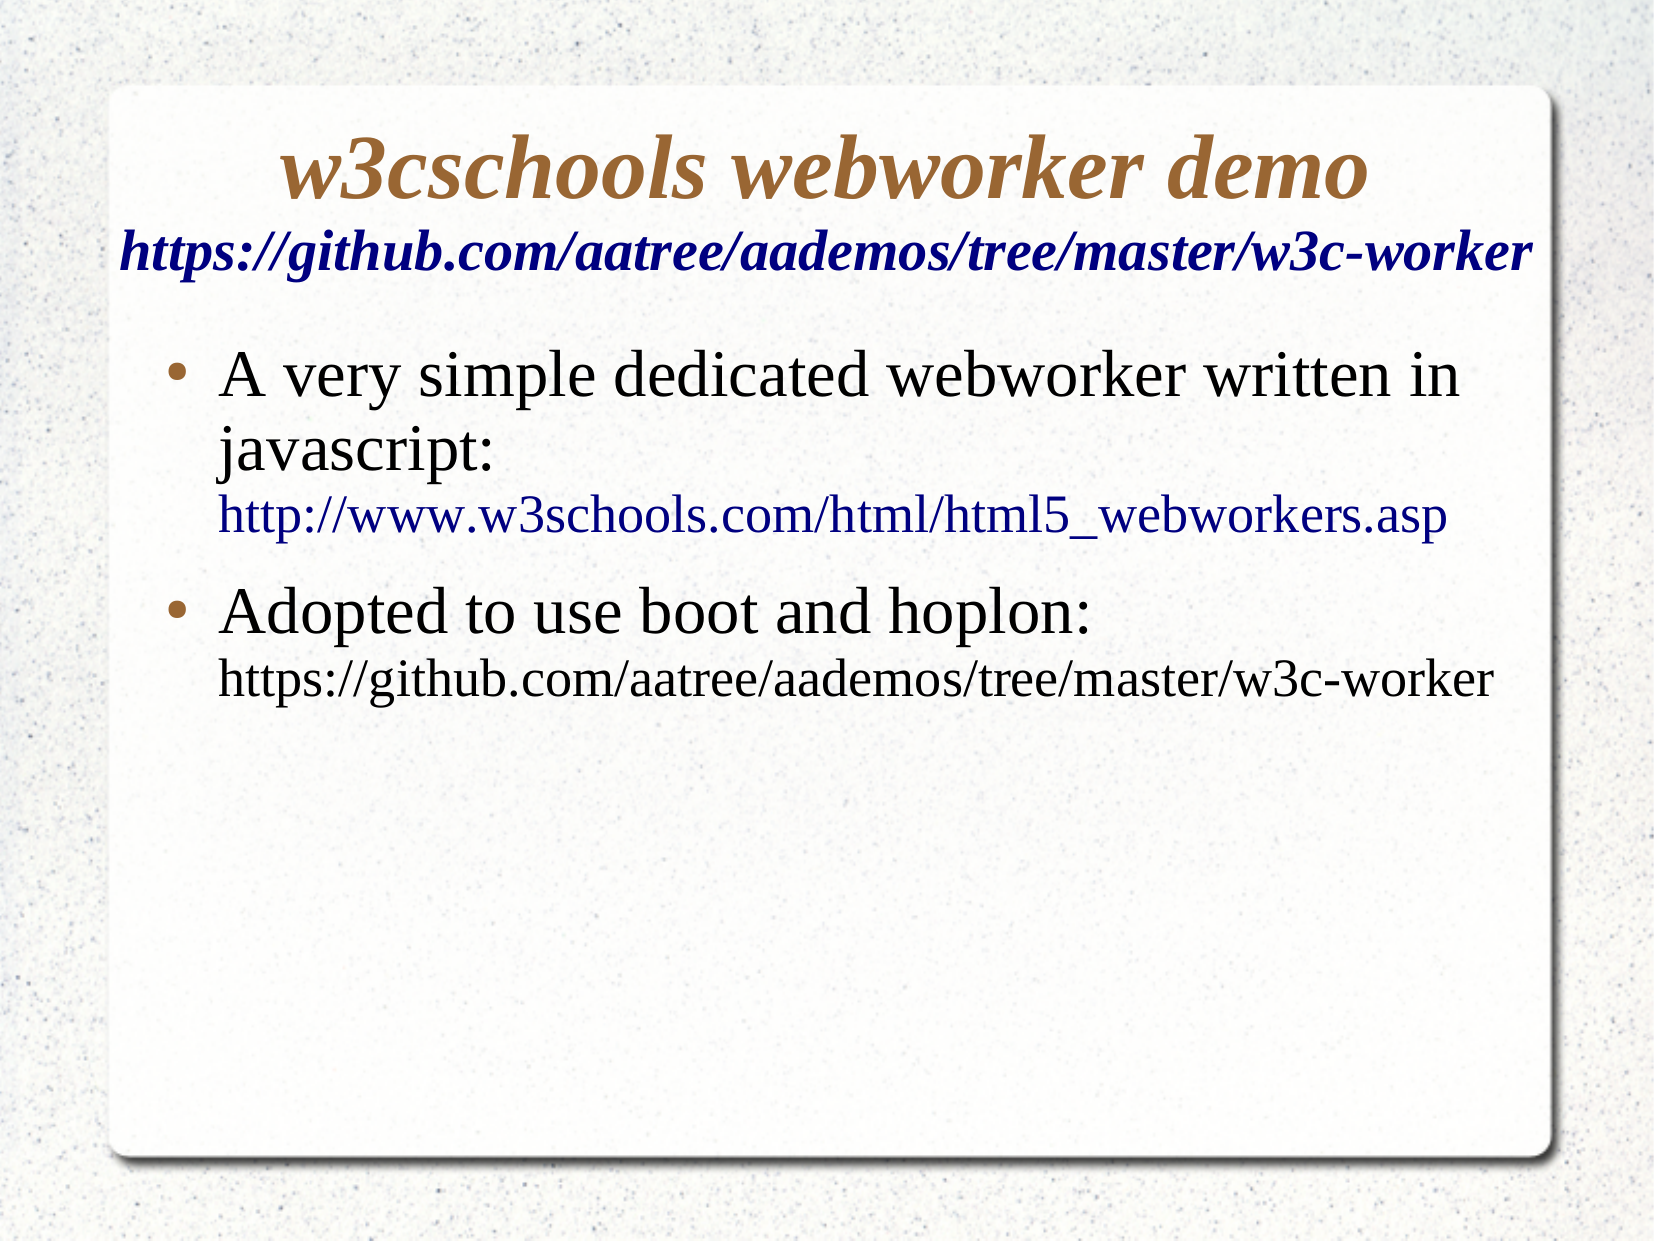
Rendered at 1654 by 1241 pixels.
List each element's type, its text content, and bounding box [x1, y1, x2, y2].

title w3cschools webworker demo https://github.com/aatree/aademos/tree/master/w3c-worker [118, 96, 1536, 304]
picture [0, 0, 1654, 1241]
list A very simple dedicated webworker written in javascript: http://www.w3schools.com/html/html5_webworkers.asp Adopted to use boot and hoplon: https://github.com/aatree/aademos/tree/master/w3c-worker [147, 336, 1506, 987]
